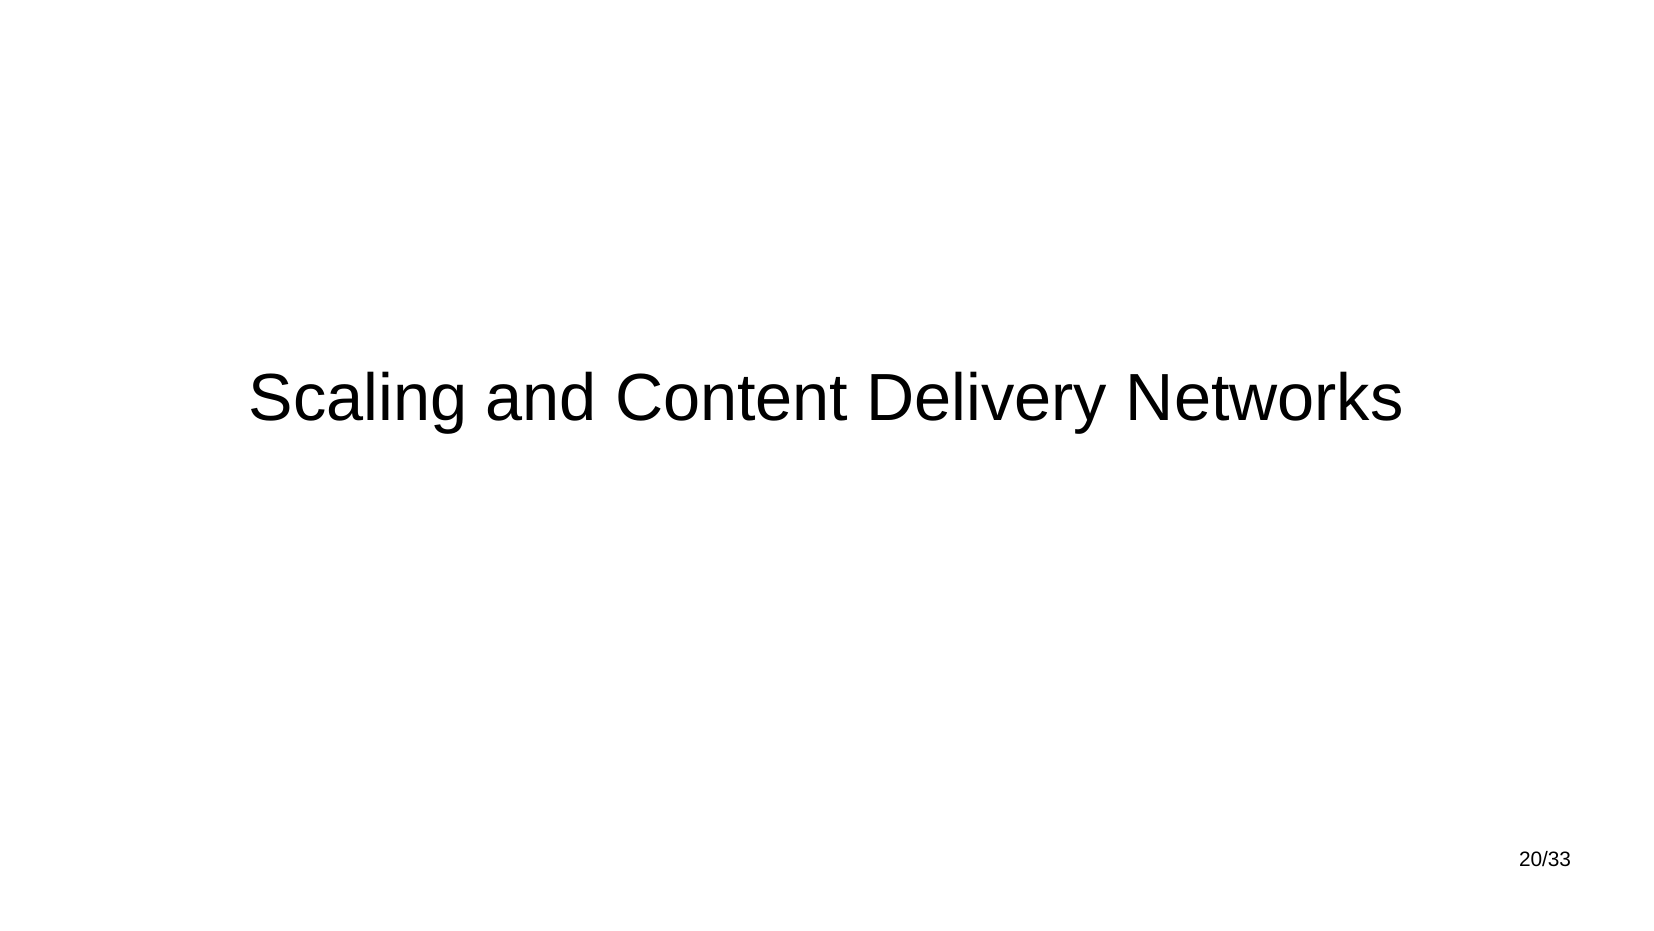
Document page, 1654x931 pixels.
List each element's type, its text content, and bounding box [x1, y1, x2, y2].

subtitle Scaling and Content Delivery Networks [82, 37, 1571, 757]
